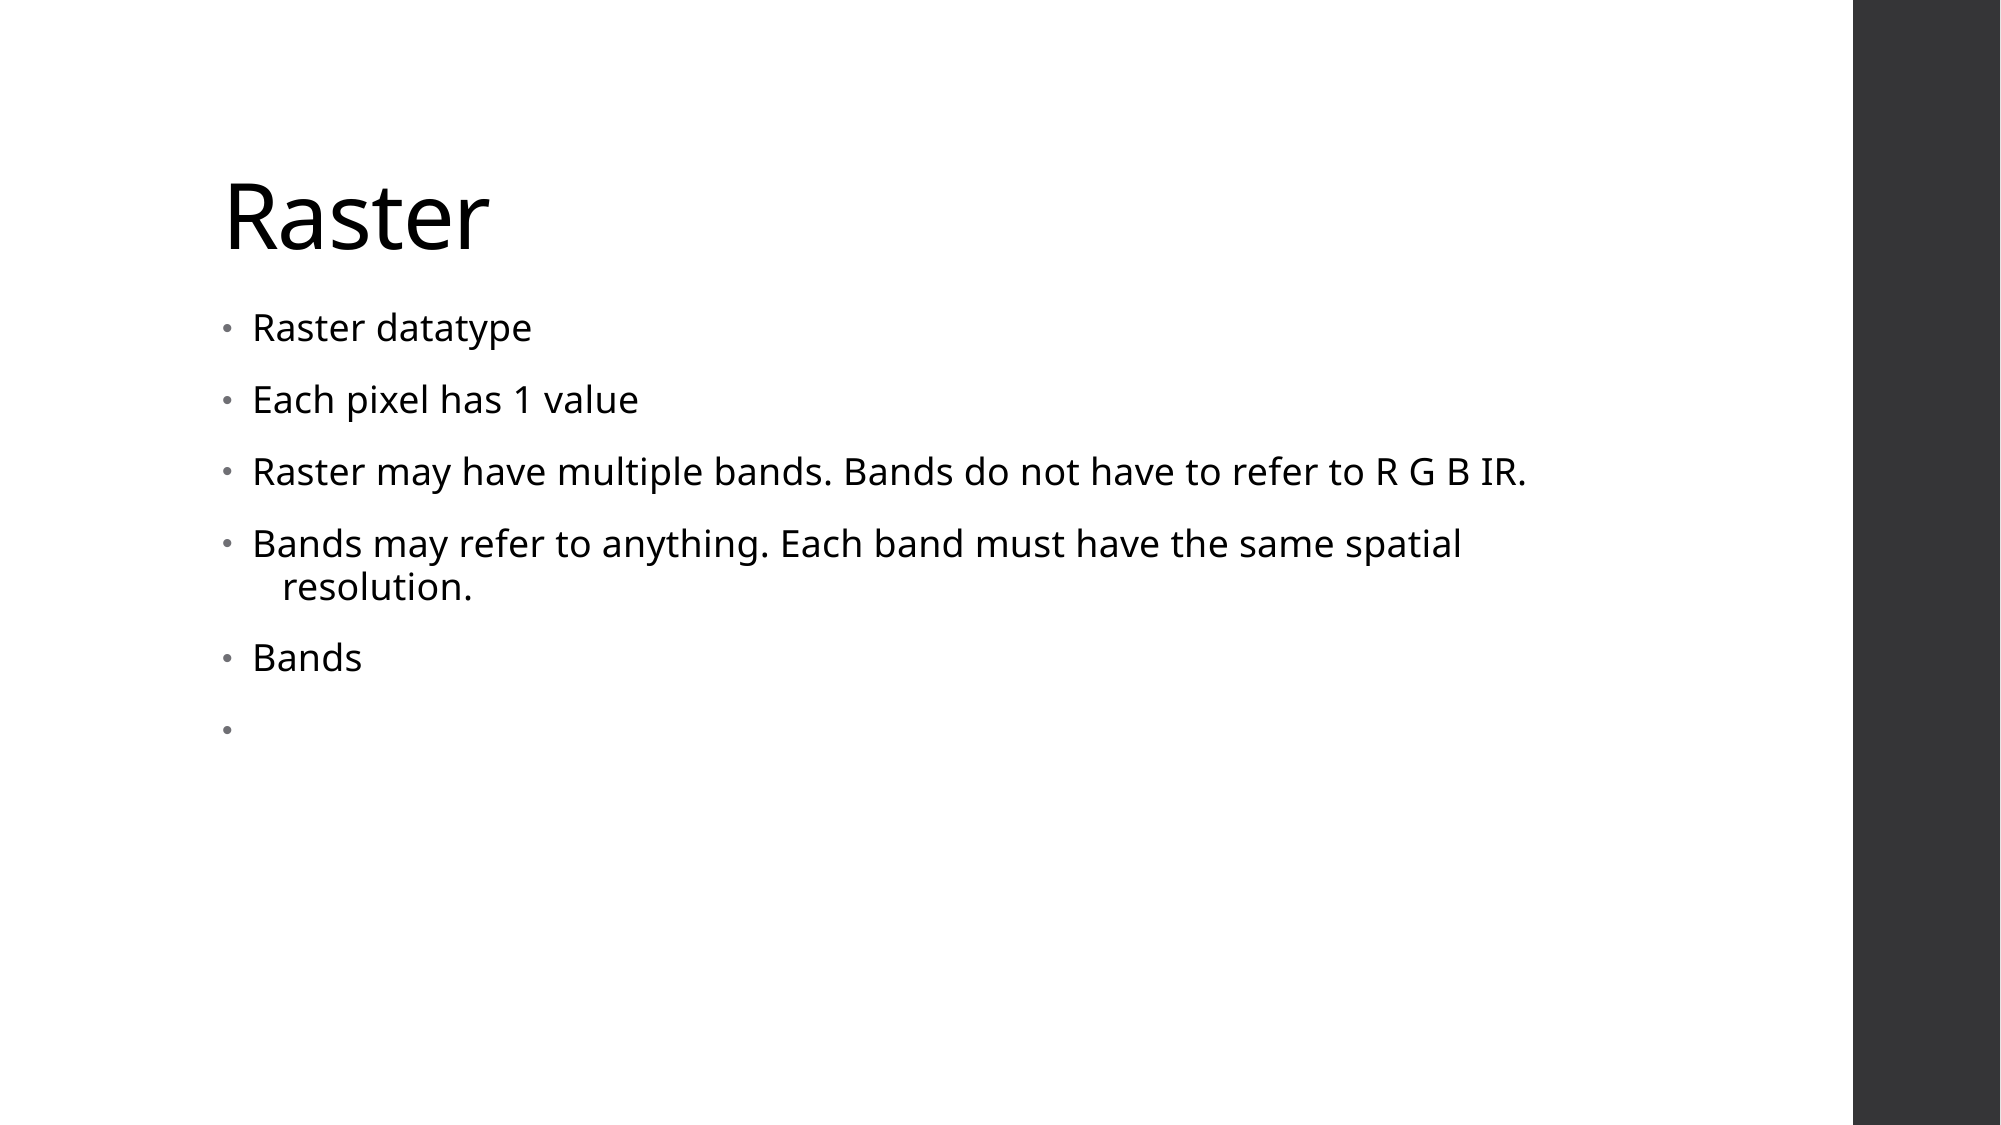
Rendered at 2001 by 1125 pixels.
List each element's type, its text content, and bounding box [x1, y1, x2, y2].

title Raster [206, 60, 1797, 278]
list Raster datatype Each pixel has 1 value Raster may have multiple bands. Bands do not have to refer to R G B IR. Bands may refer to anything. Each band must have the same spatial resolution. Bands [206, 299, 1617, 1014]
